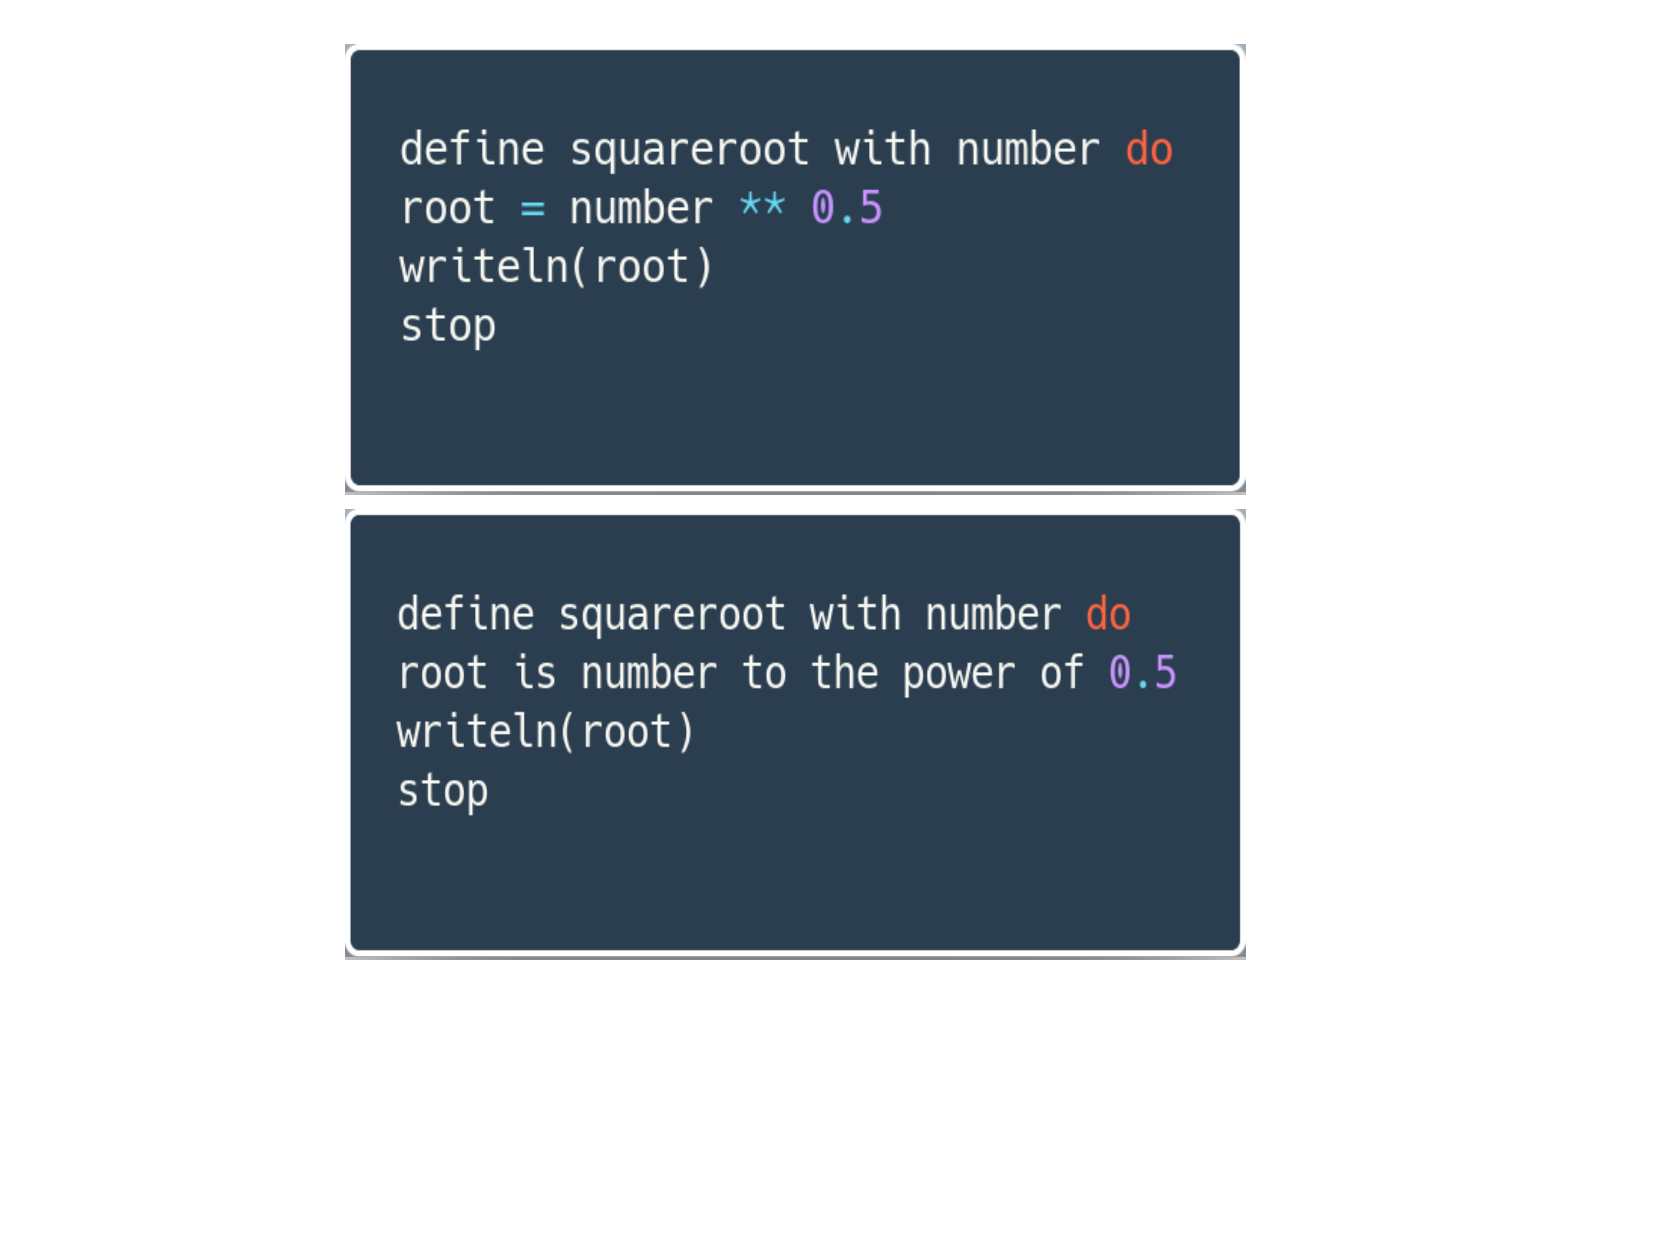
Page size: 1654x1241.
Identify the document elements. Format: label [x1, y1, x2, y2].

picture [345, 44, 1246, 496]
picture [345, 509, 1246, 961]
